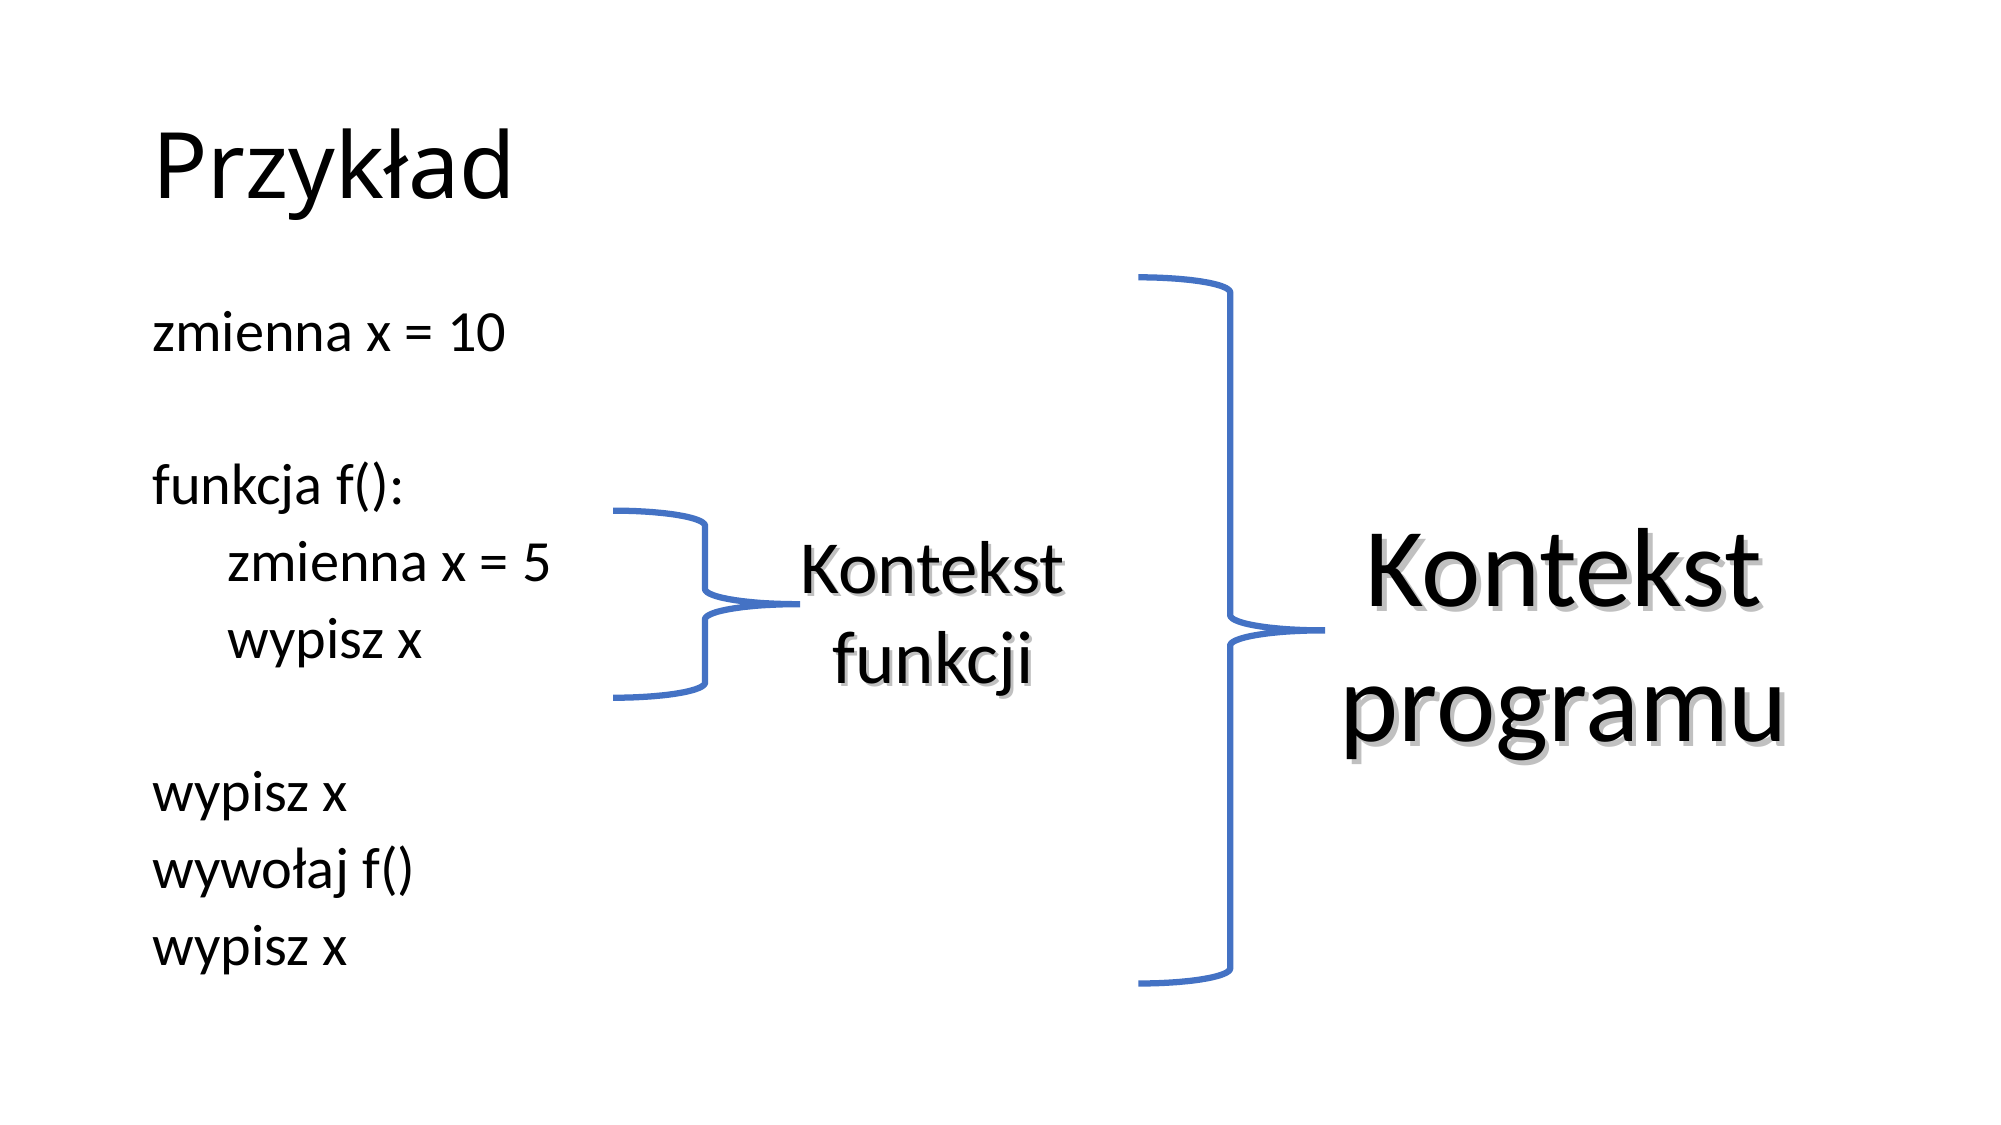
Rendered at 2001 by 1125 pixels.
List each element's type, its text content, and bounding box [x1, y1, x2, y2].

title Przykład [137, 59, 1863, 278]
text_box Kontekst funkcji [786, 511, 1080, 706]
list zmienna x = 10 funkcja f(): zmienna x = 5 wypisz x wypisz x wywołaj f() wypisz x [137, 299, 1863, 1014]
text_box Kontekst programu [1324, 486, 1803, 772]
